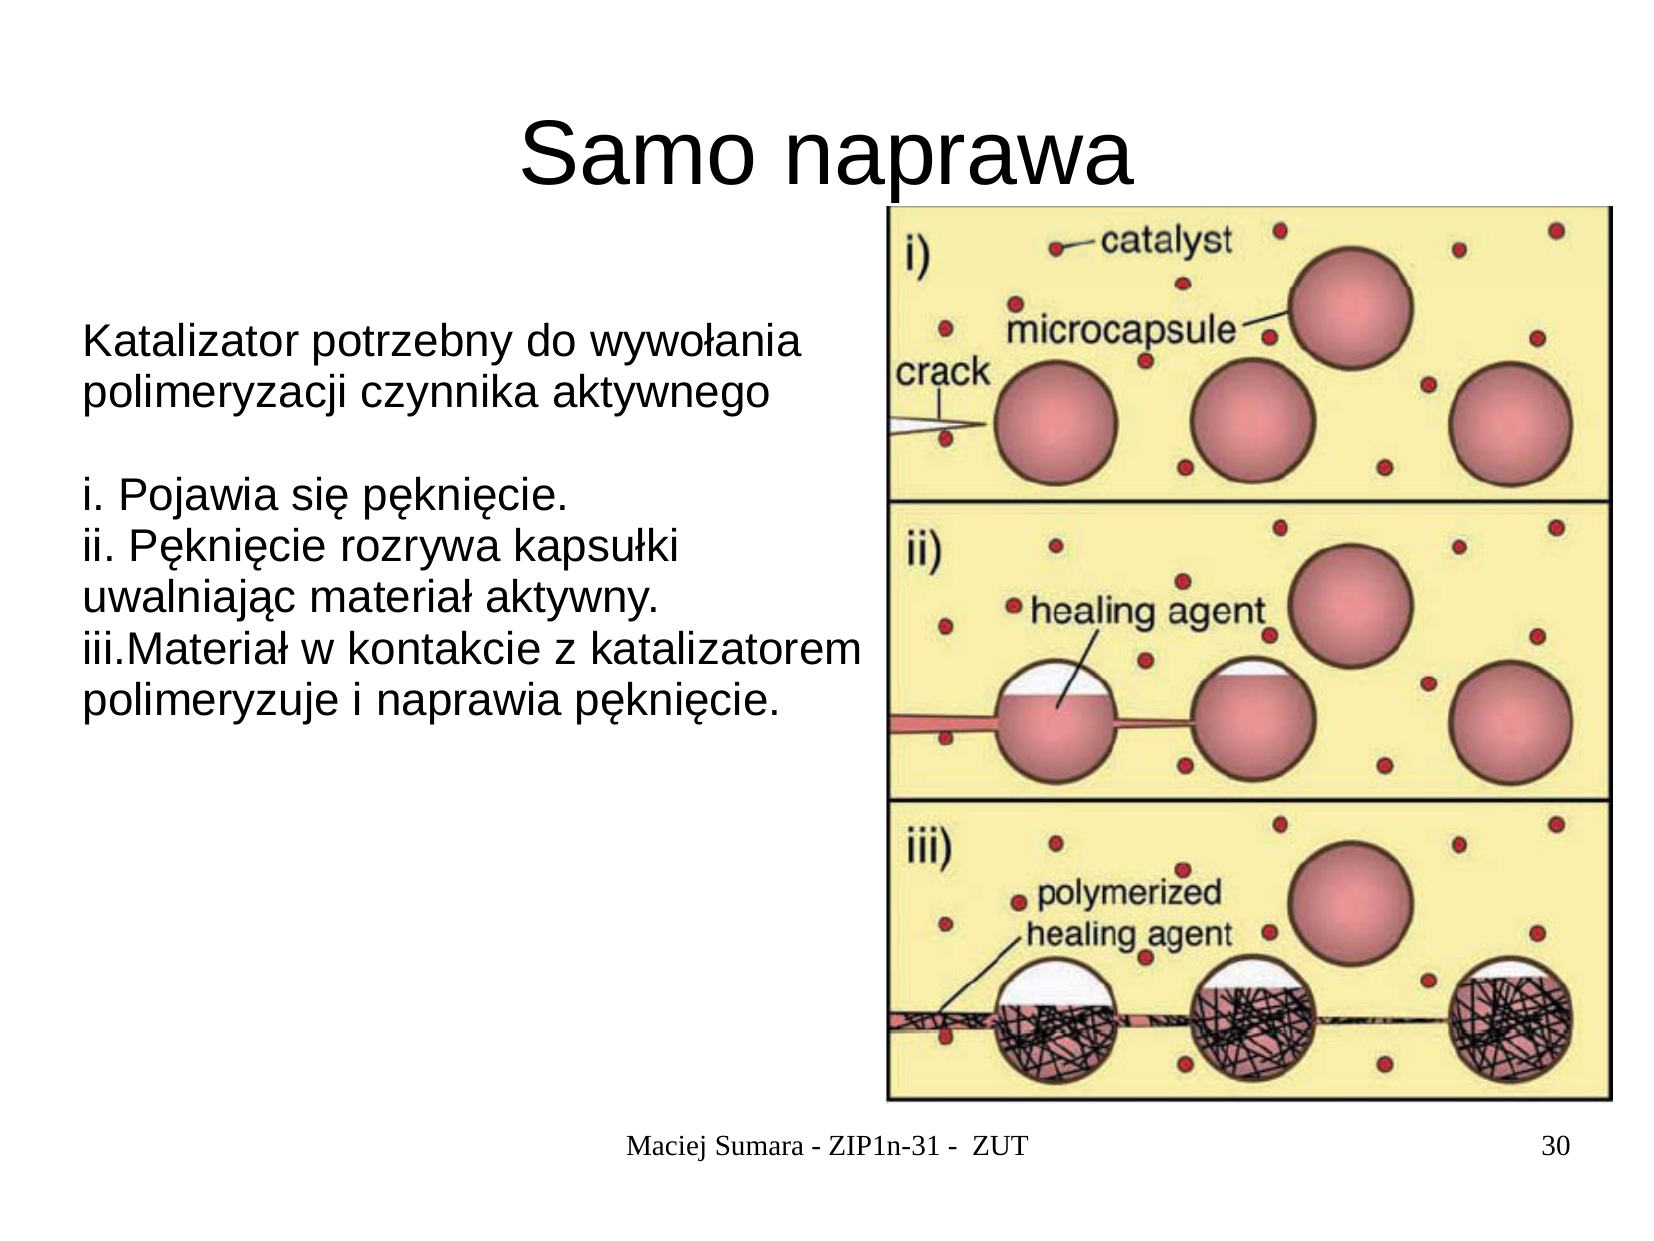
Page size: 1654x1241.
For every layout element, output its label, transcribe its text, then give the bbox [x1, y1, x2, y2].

subtitle Katalizator potrzebny do wywołania polimeryzacji czynnika aktywnego i. Pojawia się pęknięcie. ii. Pęknięcie rozrywa kapsułki uwalniając materiał aktywny. iii.Materiał w kontakcie z katalizatorem polimeryzuje i naprawia pęknięcie. [82, 297, 885, 1102]
picture [885, 206, 1613, 1104]
title Samo naprawa [82, 56, 1571, 250]
